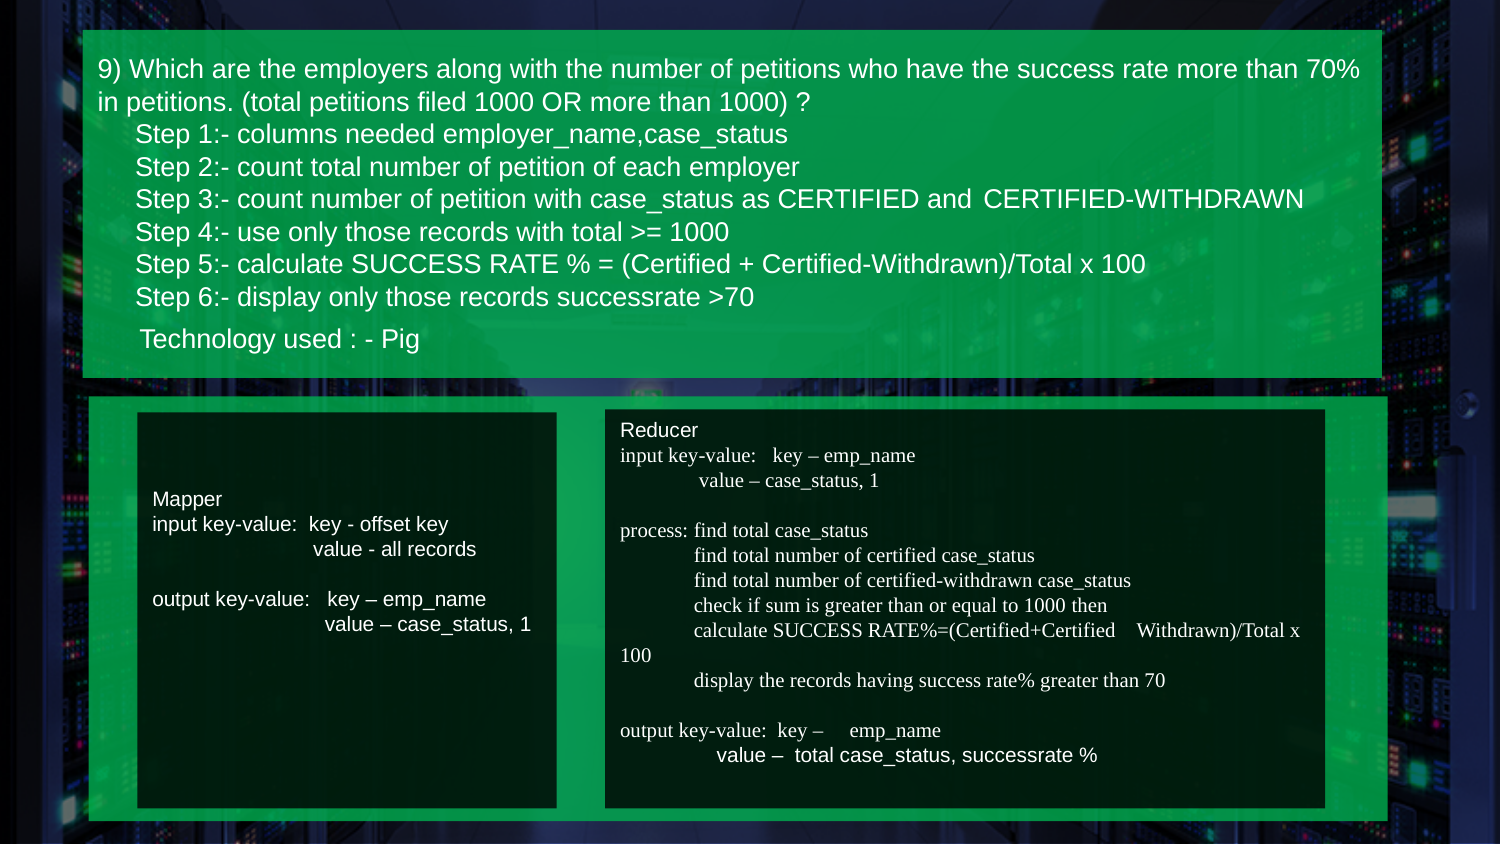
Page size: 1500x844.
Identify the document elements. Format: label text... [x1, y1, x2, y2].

text_box [0, 0, 1500, 844]
text_box Reducer input key-value: key – emp_name value – case_status, 1 process: find total case_status find total number of certified case_status find total number of certified-withdrawn case_status check if sum is greater than or equal to 1000 then calculate SUCCESS RATE%=(Certified+Certified Withdrawn)/Total x 100 display the records having success rate% greater than 70 output key-value: key – emp_name value – total case_status, successrate % [605, 409, 1325, 808]
text_box Mapper input key-value: key - offset key value - all records output key-value: key – emp_name value – case_status, 1 [137, 412, 557, 808]
text_box 9) Which are the employers along with the number of petitions who have the success rate more than 70% in petitions. (total petitions filed 1000 OR more than 1000) ? Step 1:- columns needed employer_name,case_status Step 2:- count total number of petition of each employer Step 3:- count number of petition with case_status as CERTIFIED and CERTIFIED-WITHDRAWN Step 4:- use only those records with total >= 1000 Step 5:- calculate SUCCESS RATE % = (Certified + Certified-Withdrawn)/Total x 100 Step 6:- display only those records successrate >70 Technology used : - Pig [83, 30, 1382, 378]
